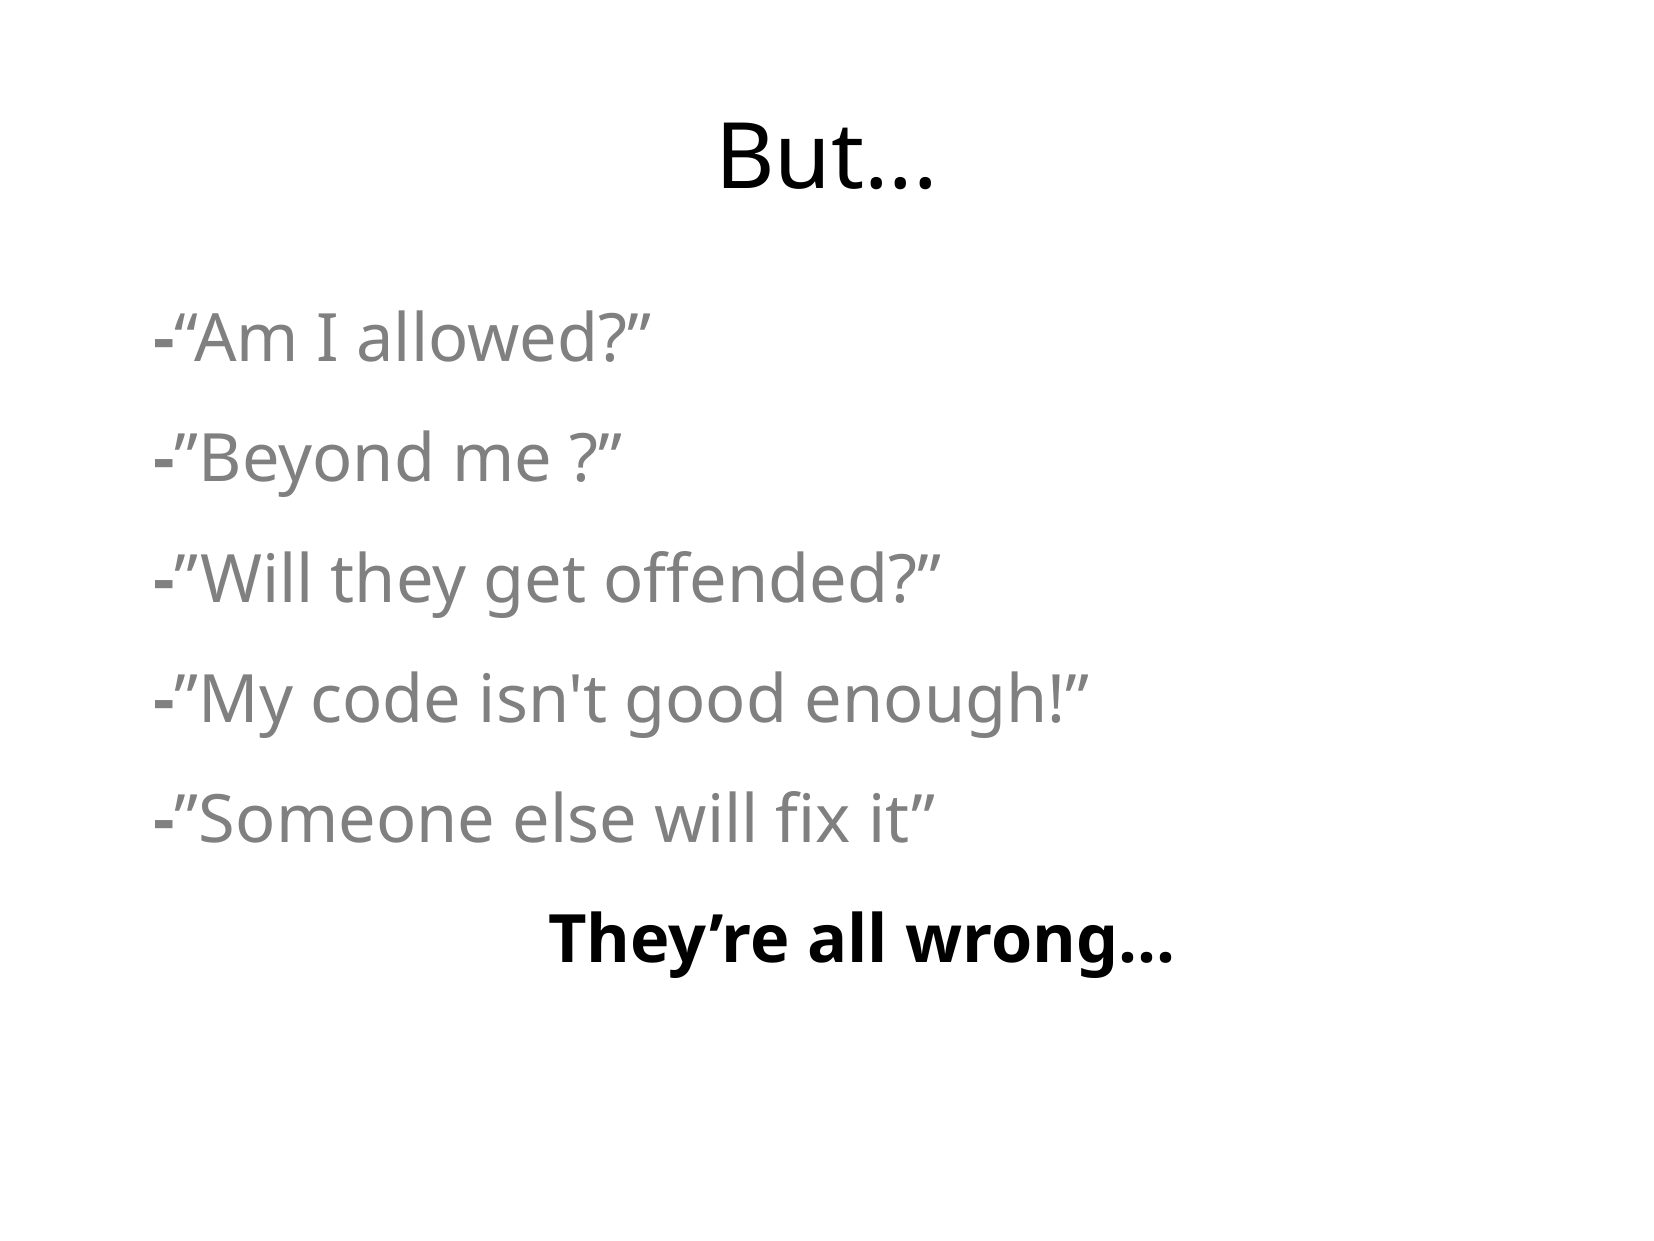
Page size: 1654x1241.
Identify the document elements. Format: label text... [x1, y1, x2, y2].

title But... [82, 49, 1571, 257]
list -“Am I allowed?” -”Beyond me ?” -”Will they get offended?” -”My code isn't good enough!” -”Someone else will fix it” They’re all wrong... [82, 290, 1571, 1010]
